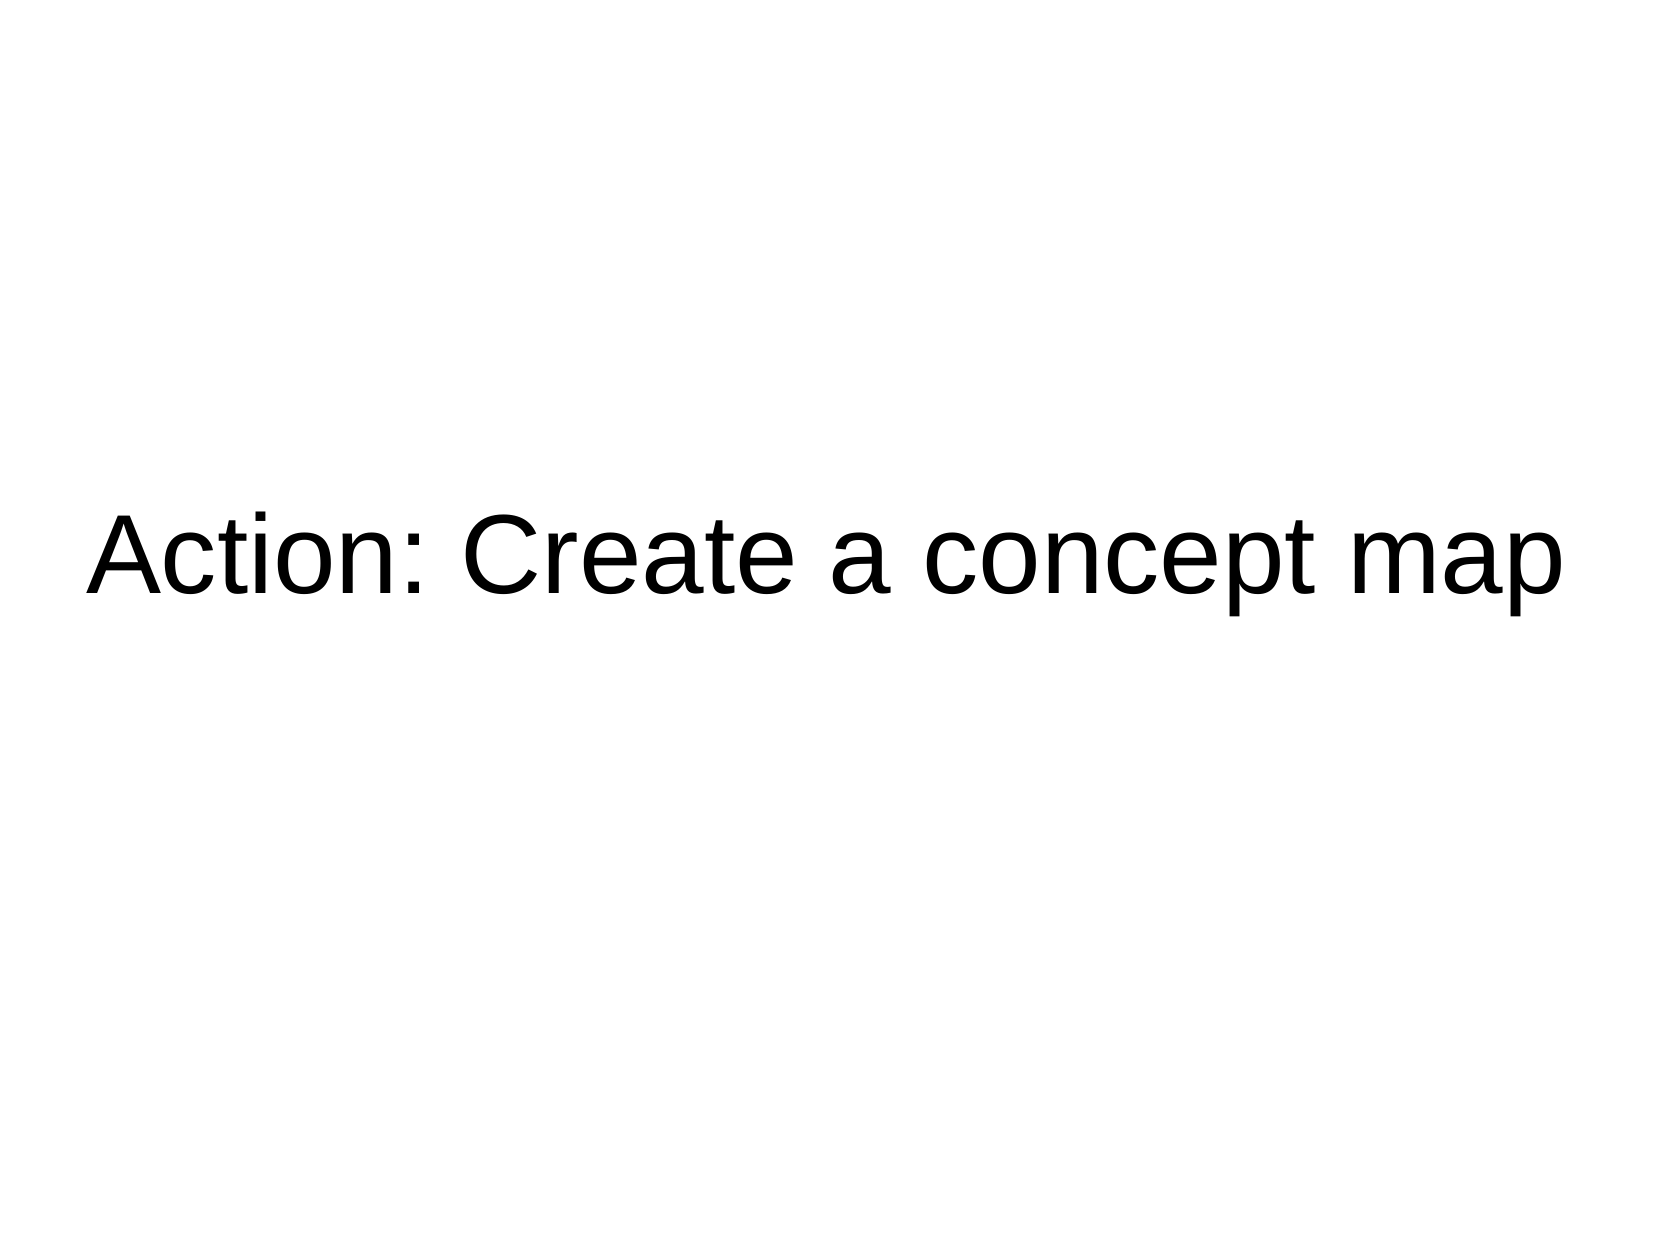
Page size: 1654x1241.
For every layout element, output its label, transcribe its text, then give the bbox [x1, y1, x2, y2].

subtitle Action: Create a concept map [82, 49, 1571, 1109]
